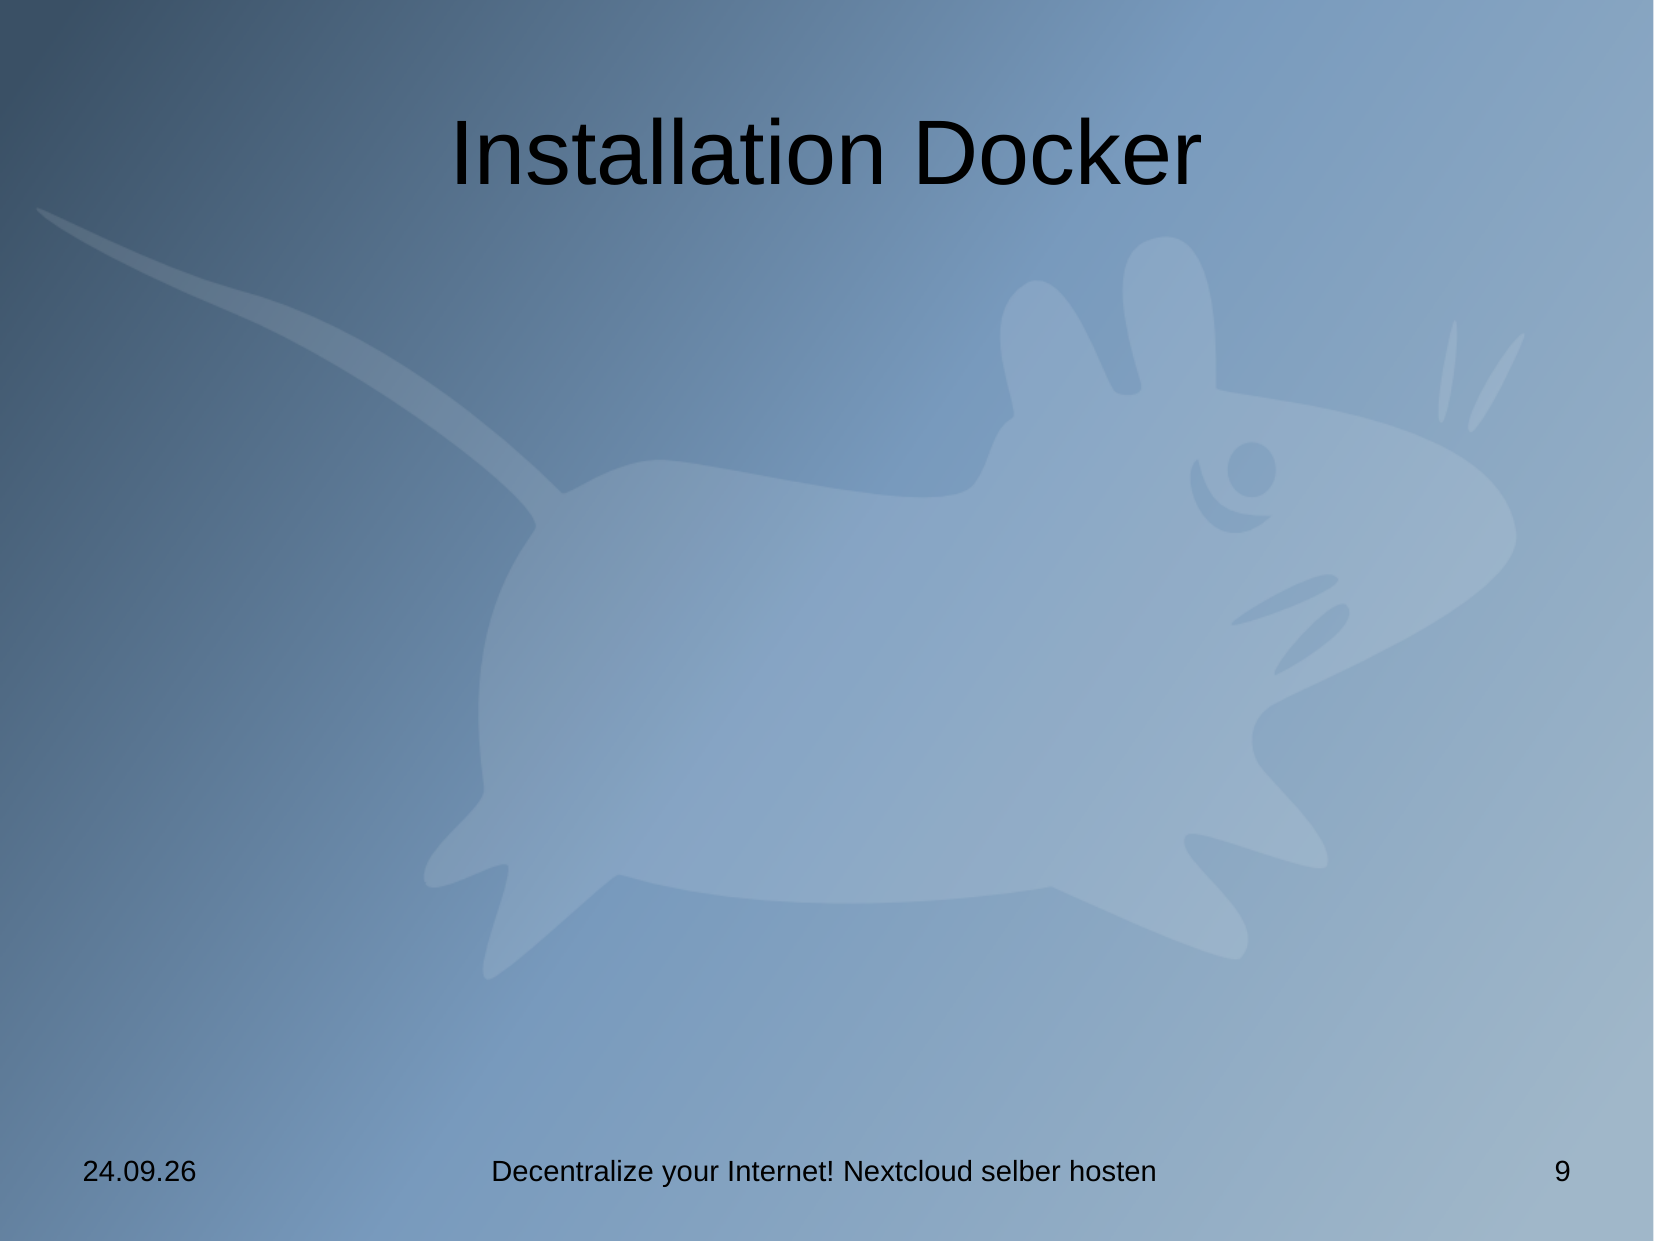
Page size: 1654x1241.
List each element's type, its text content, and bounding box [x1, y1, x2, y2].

picture [0, 0, 1654, 1241]
title Installation Docker [82, 49, 1571, 257]
